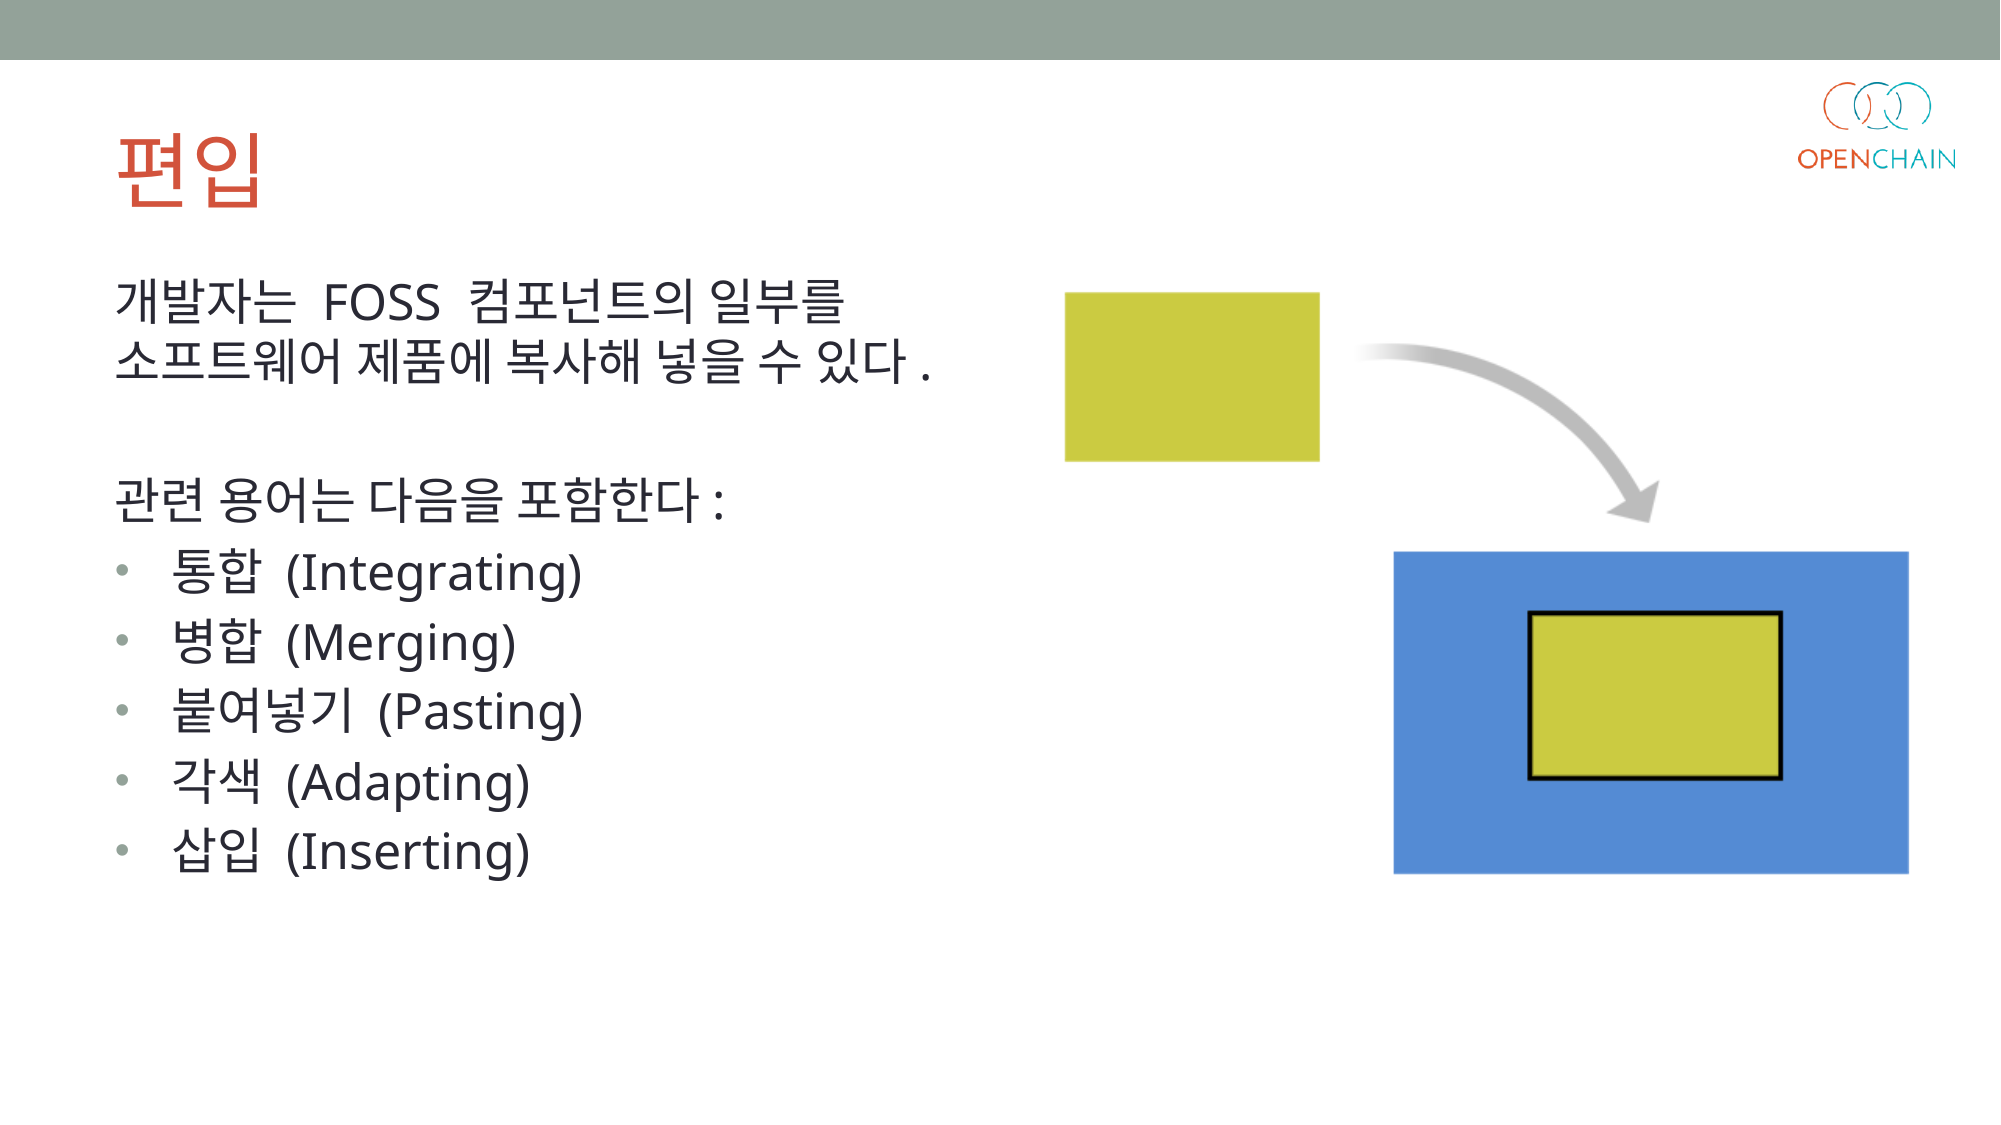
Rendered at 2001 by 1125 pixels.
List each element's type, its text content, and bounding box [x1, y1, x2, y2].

picture [873, 225, 2000, 928]
list 개발자는 FOSS 컴포넌트의 일부를 소프트웨어 제품에 복사해 넣을 수 있다. 관련 용어는 다음을 포함한다: 통합 (Integrating) 병합 (Merging) 붙여넣기 (Pasting) 각색 (Adapting) 삽입 (Inserting) [99, 262, 1026, 1063]
title 편입 [99, 87, 1900, 251]
